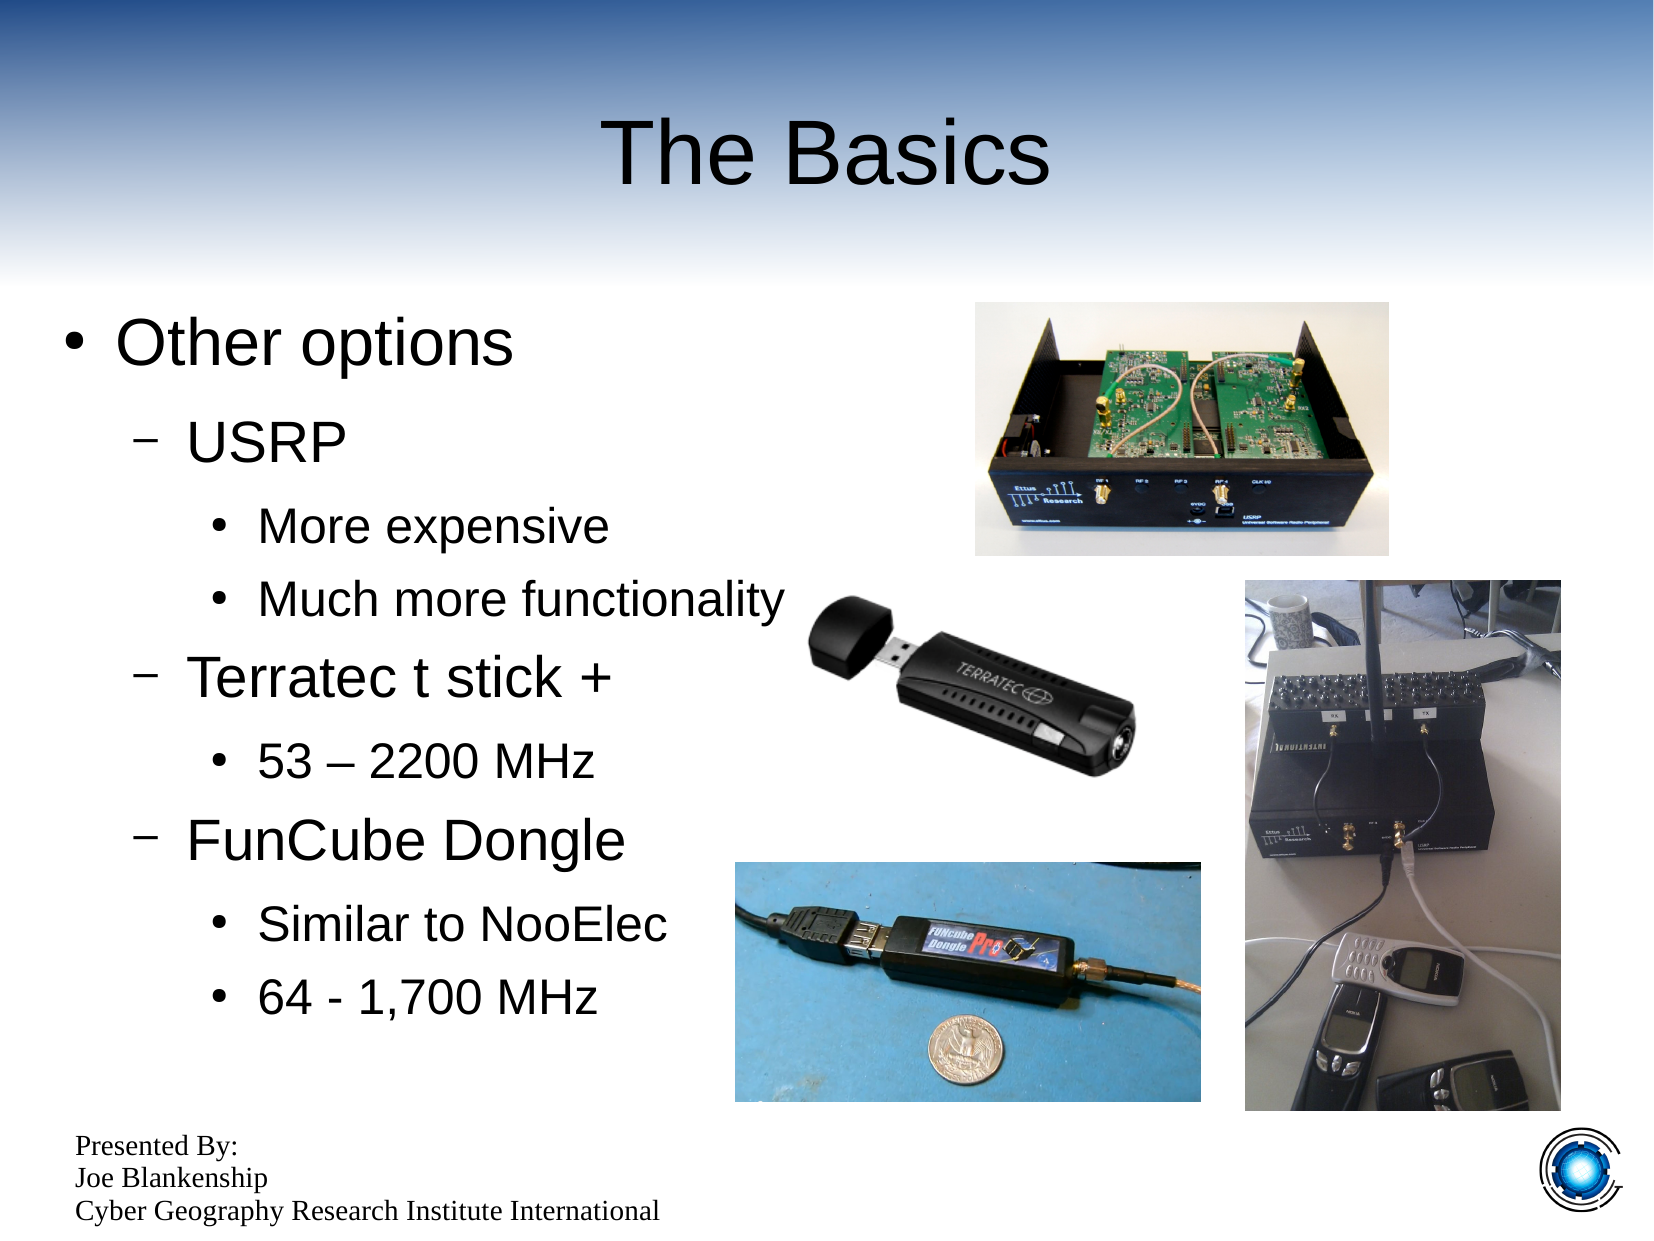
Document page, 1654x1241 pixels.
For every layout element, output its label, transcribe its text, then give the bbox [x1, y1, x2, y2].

picture [735, 862, 1201, 1102]
list Other options USRP More expensive Much more functionality Terratec t stick + 53 – 2200 MHz FunCube Dongle Similar to NooElec 64 - 1,700 MHz [45, 305, 826, 1141]
title The Basics [82, 49, 1571, 257]
picture [1245, 580, 1561, 1111]
picture [1533, 1124, 1633, 1215]
picture [975, 302, 1389, 556]
picture [785, 585, 1156, 833]
